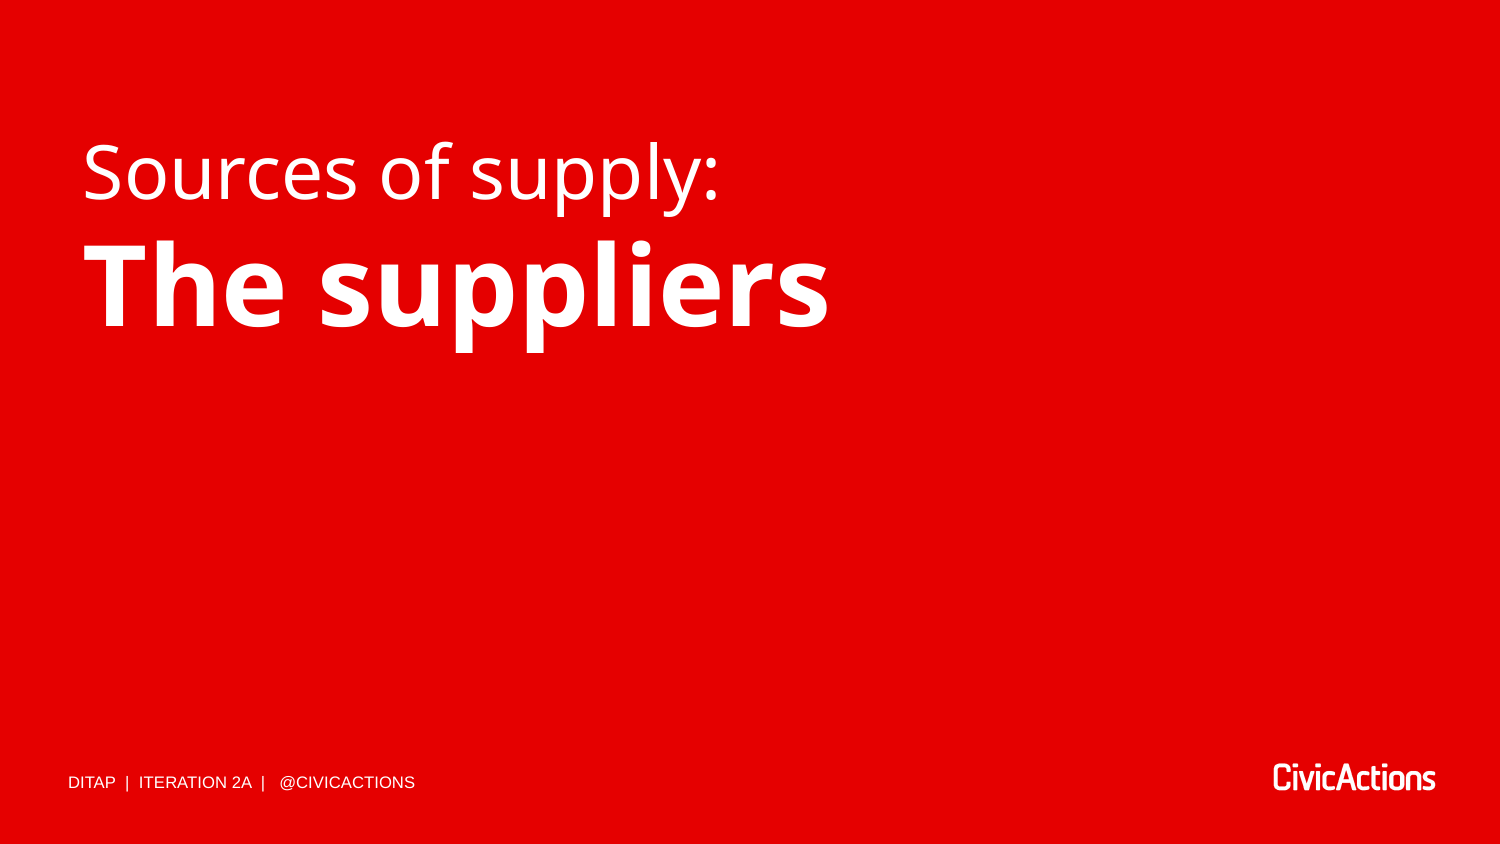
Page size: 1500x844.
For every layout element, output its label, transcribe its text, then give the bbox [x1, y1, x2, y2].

title Sources of supply: The suppliers [73, 114, 1354, 470]
picture [1271, 758, 1438, 795]
